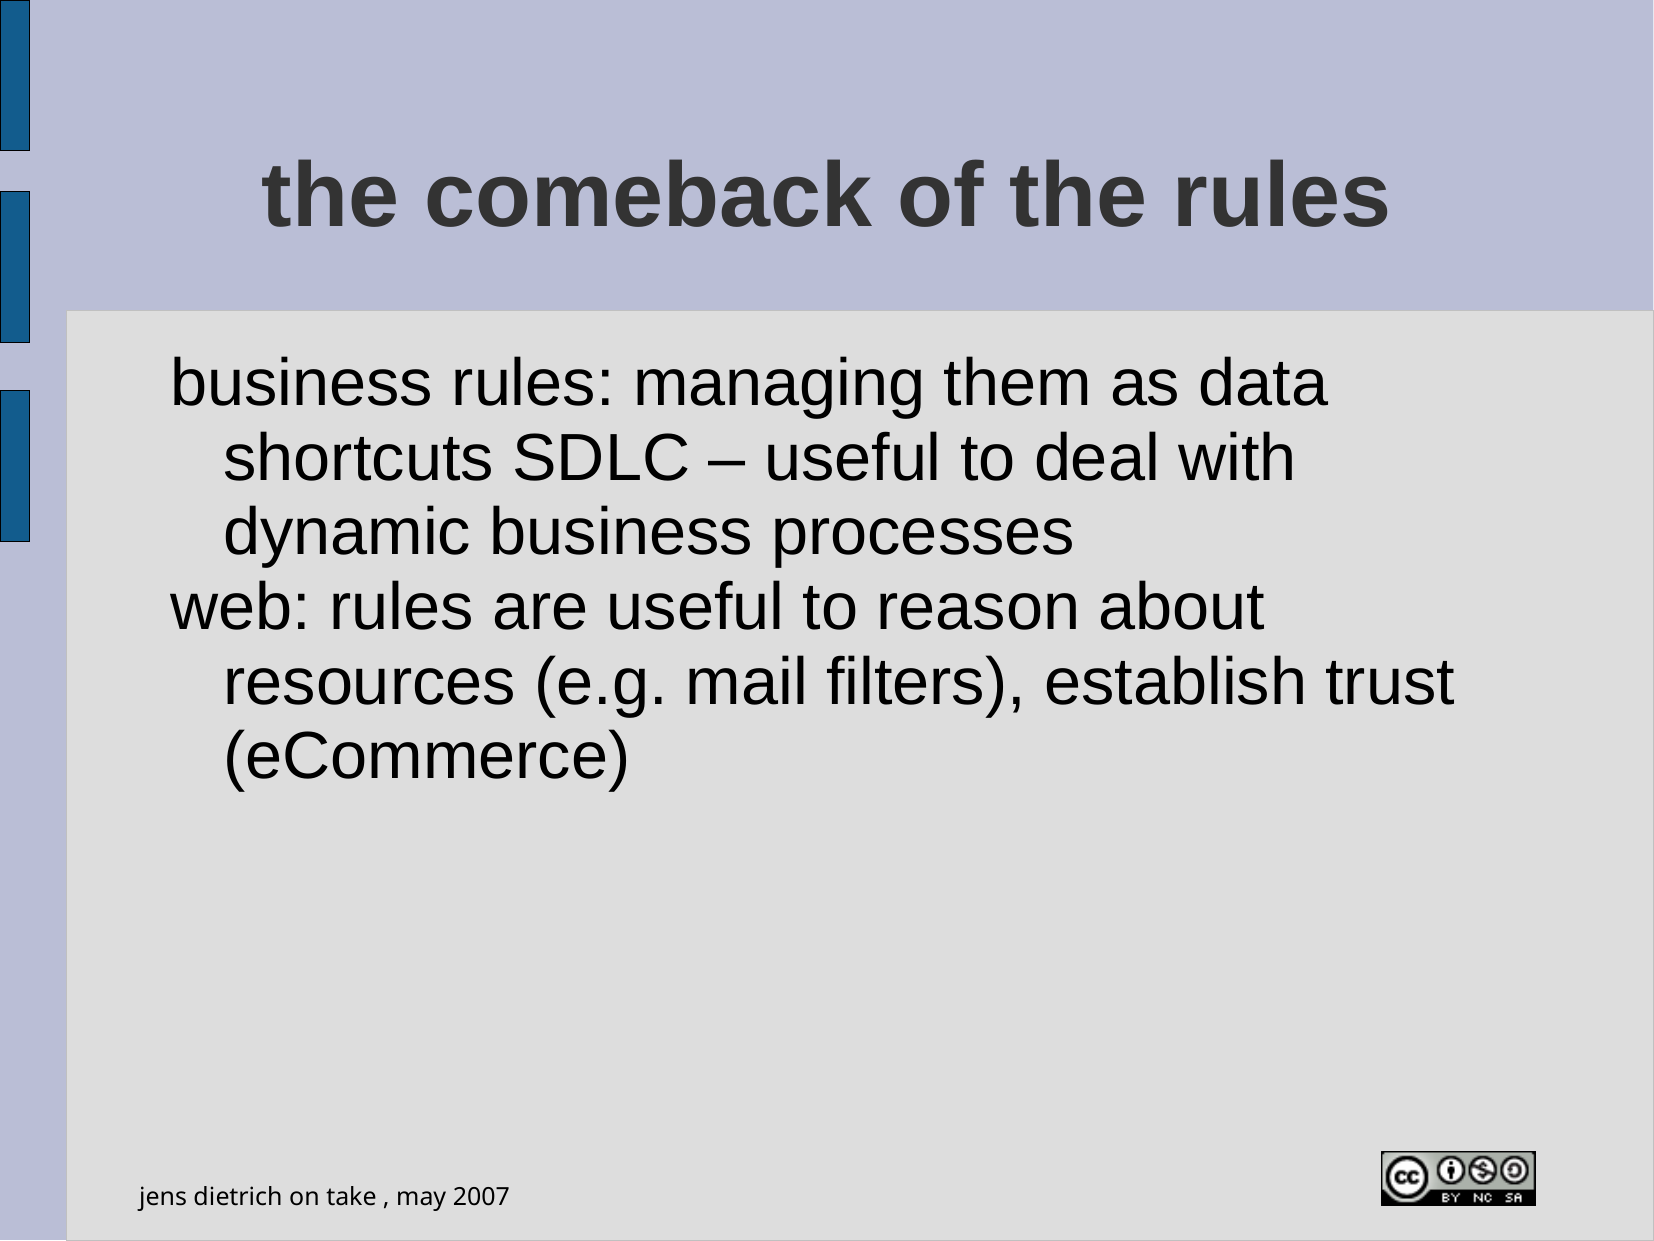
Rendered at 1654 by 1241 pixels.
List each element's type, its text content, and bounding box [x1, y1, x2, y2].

title the comeback of the rules [121, 91, 1534, 299]
list business rules: managing them as data shortcuts SDLC – useful to deal with dynamic business processes web: rules are useful to reason about resources (e.g. mail filters), establish trust (eCommerce) [152, 344, 1534, 1127]
picture [1381, 1151, 1536, 1206]
